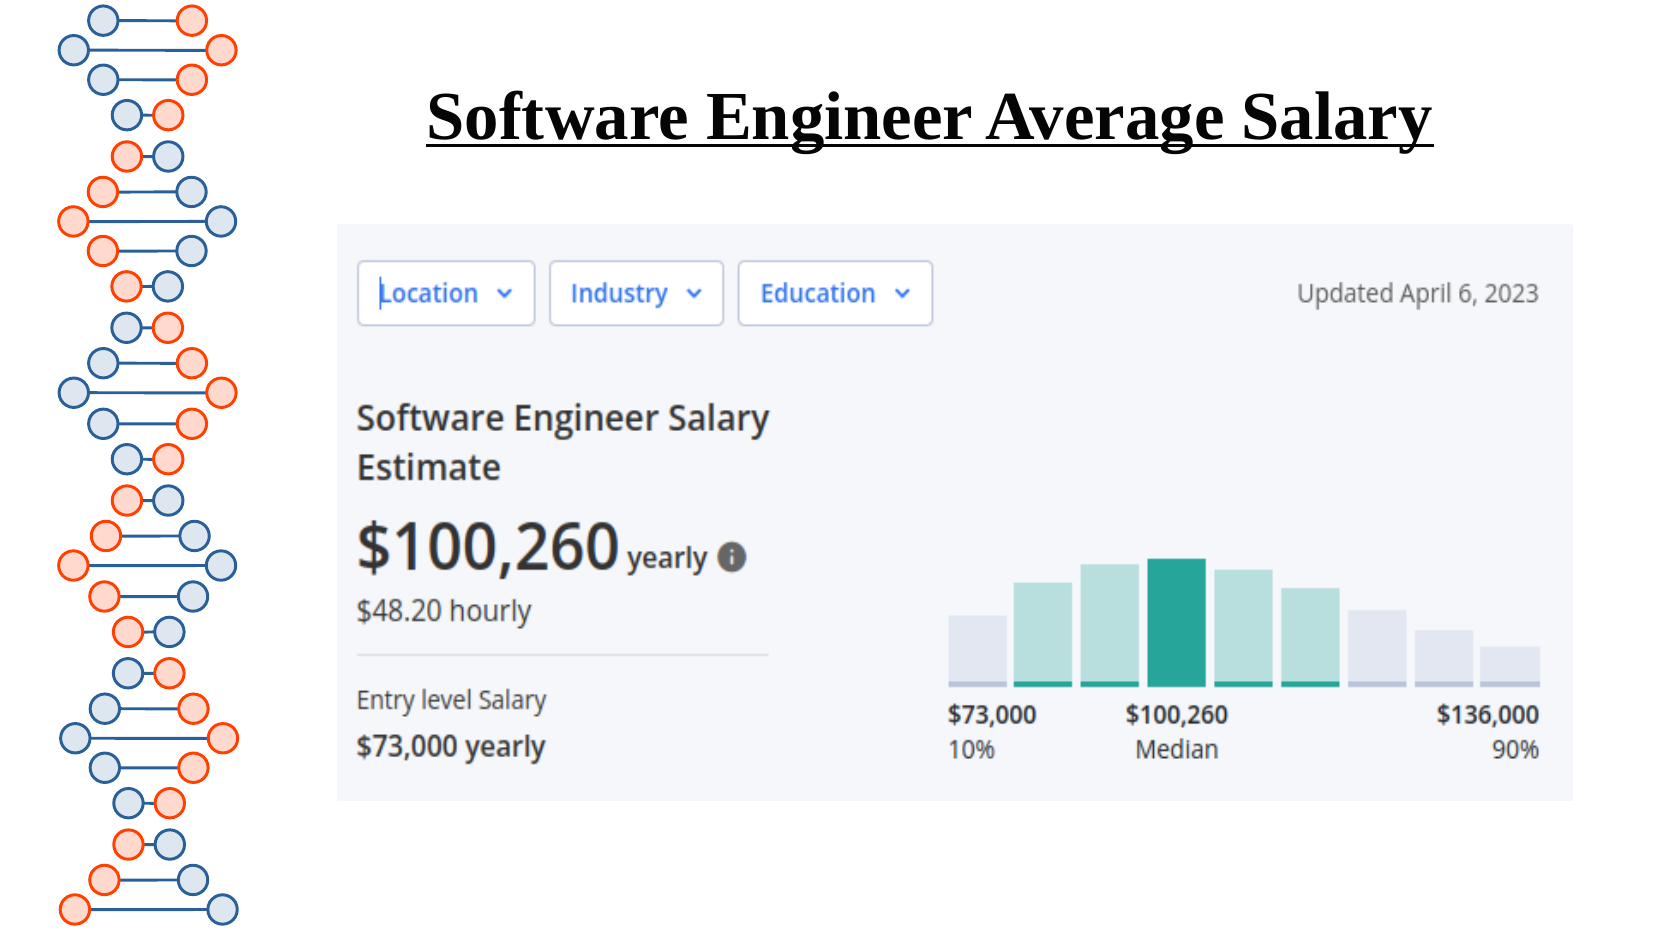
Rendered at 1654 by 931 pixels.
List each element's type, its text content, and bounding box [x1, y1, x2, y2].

text_box Software Engineer Average Salary [265, 35, 1595, 189]
picture [337, 224, 1573, 801]
